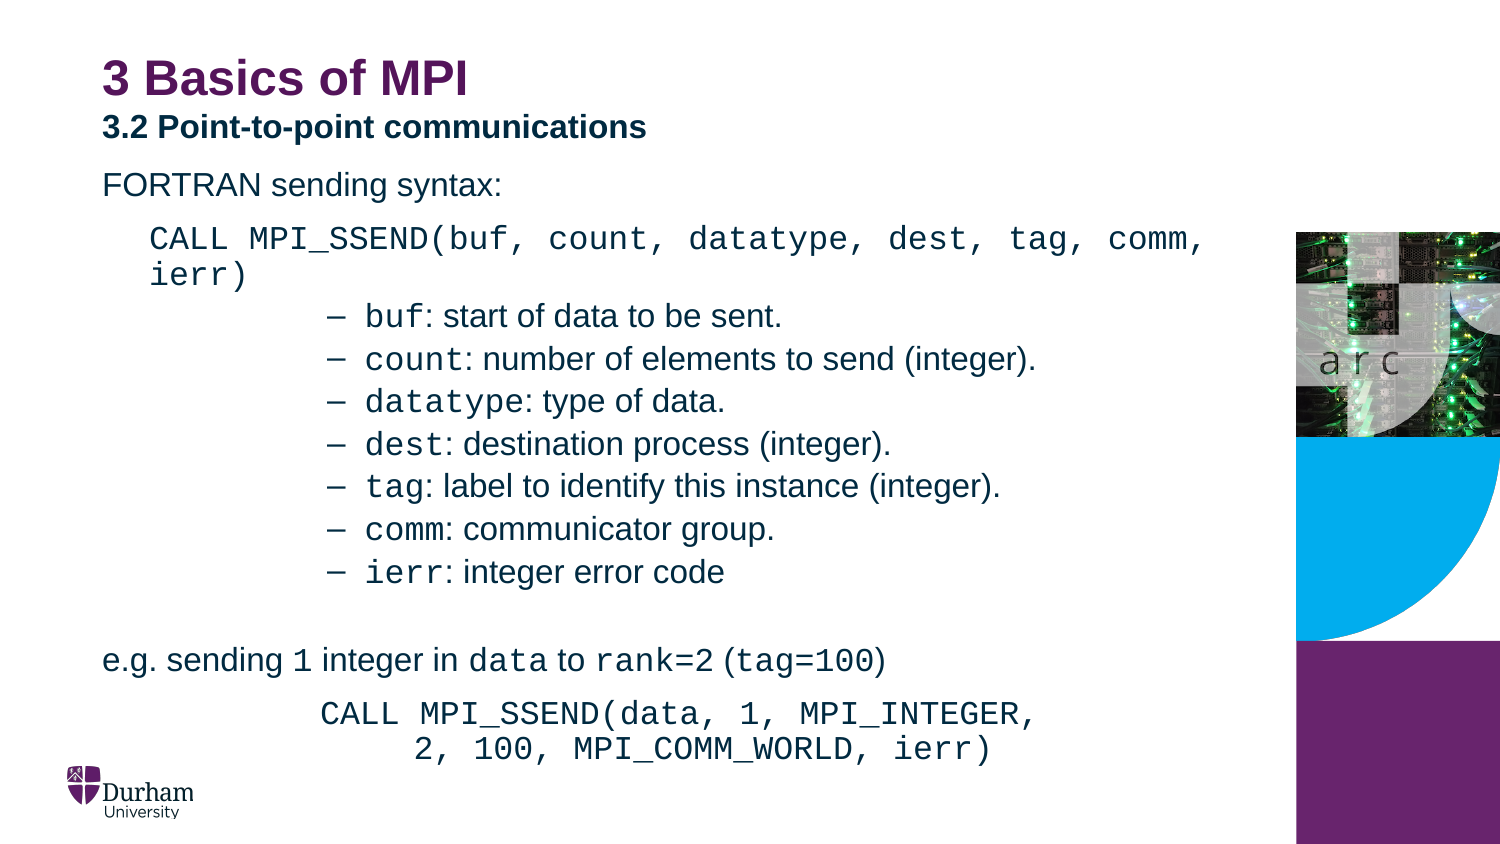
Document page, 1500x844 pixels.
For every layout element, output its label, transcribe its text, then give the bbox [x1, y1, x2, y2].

picture [67, 766, 193, 819]
picture [1296, 232, 1500, 436]
title 3 Basics of MPI 3.2 Point-to-point communications [101, 45, 1399, 187]
picture [1332, 467, 1500, 640]
list FORTRAN sending syntax: CALL MPI_SSEND(buf, count, datatype, dest, tag, comm, ierr) buf: start of data to be sent. count: number of elements to send (integer). datatype: type of data. dest: destination process (integer). tag: label to identify this instance (integer). comm: communicator group. ierr: integer error code e.g. sending 1 integer in data to rank=2 (tag=100) CALL MPI_SSEND(data, 1, MPI_INTEGER, 2, 100, MPI_COMM_WORLD, ierr) [101, 167, 1258, 753]
text_box [1296, 640, 1500, 844]
